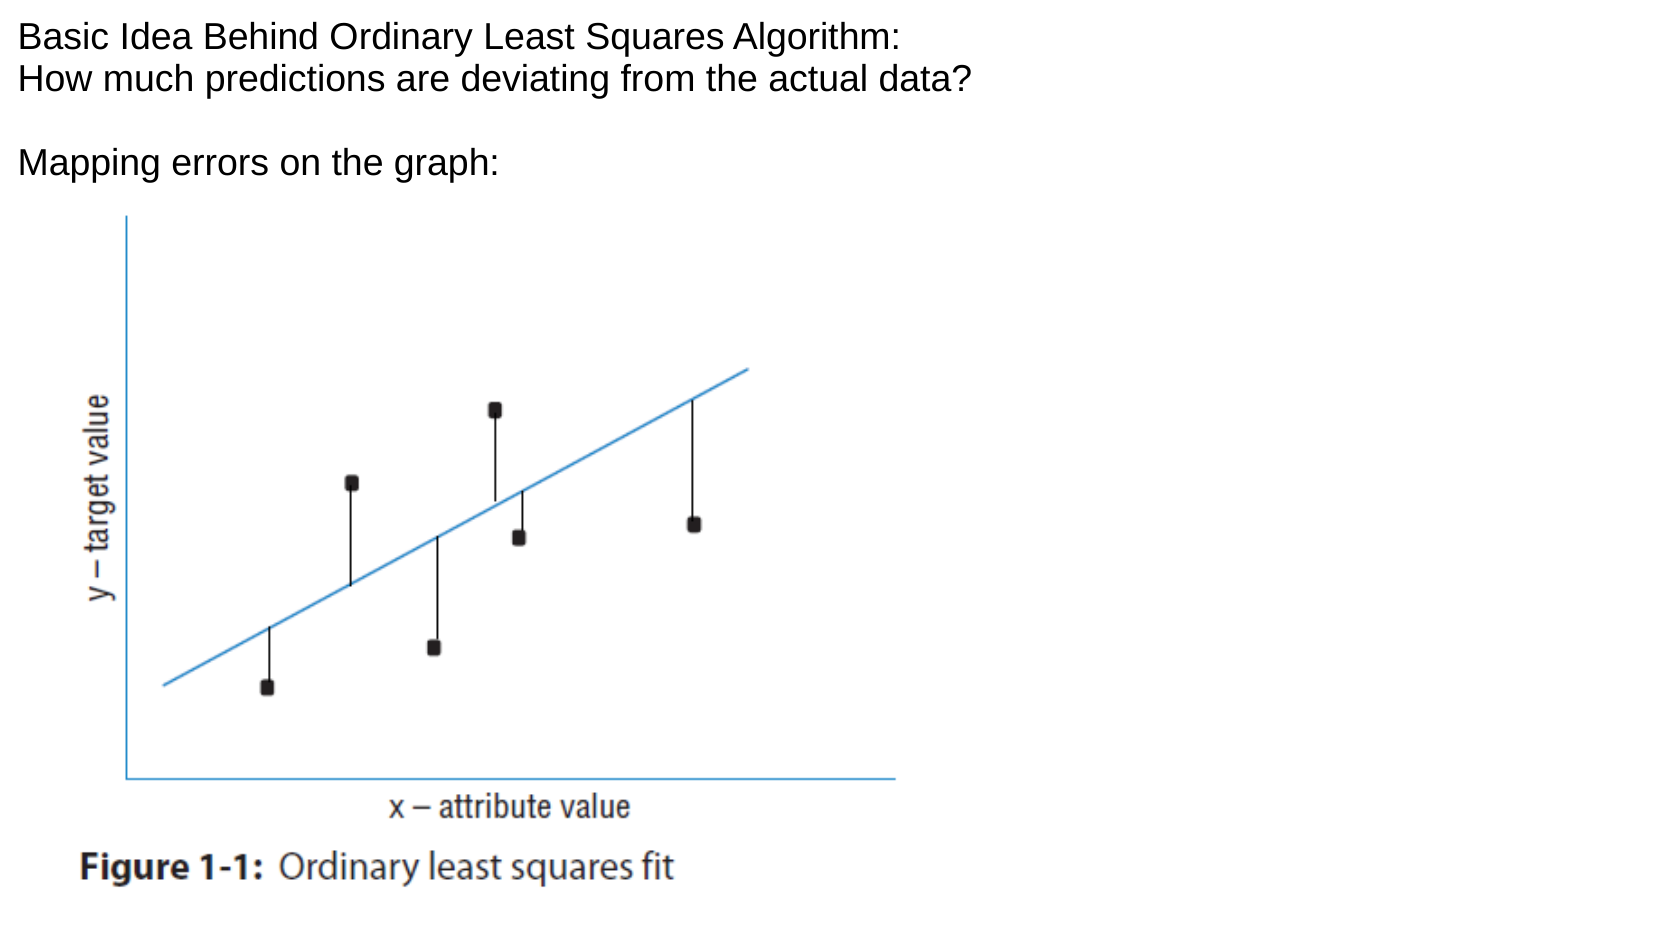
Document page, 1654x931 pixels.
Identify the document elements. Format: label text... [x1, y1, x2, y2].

title Basic Idea Behind Ordinary Least Squares Algorithm: How much predictions are deviating from the actual data? Mapping errors on the graph: [17, 15, 1506, 184]
picture [41, 198, 916, 916]
